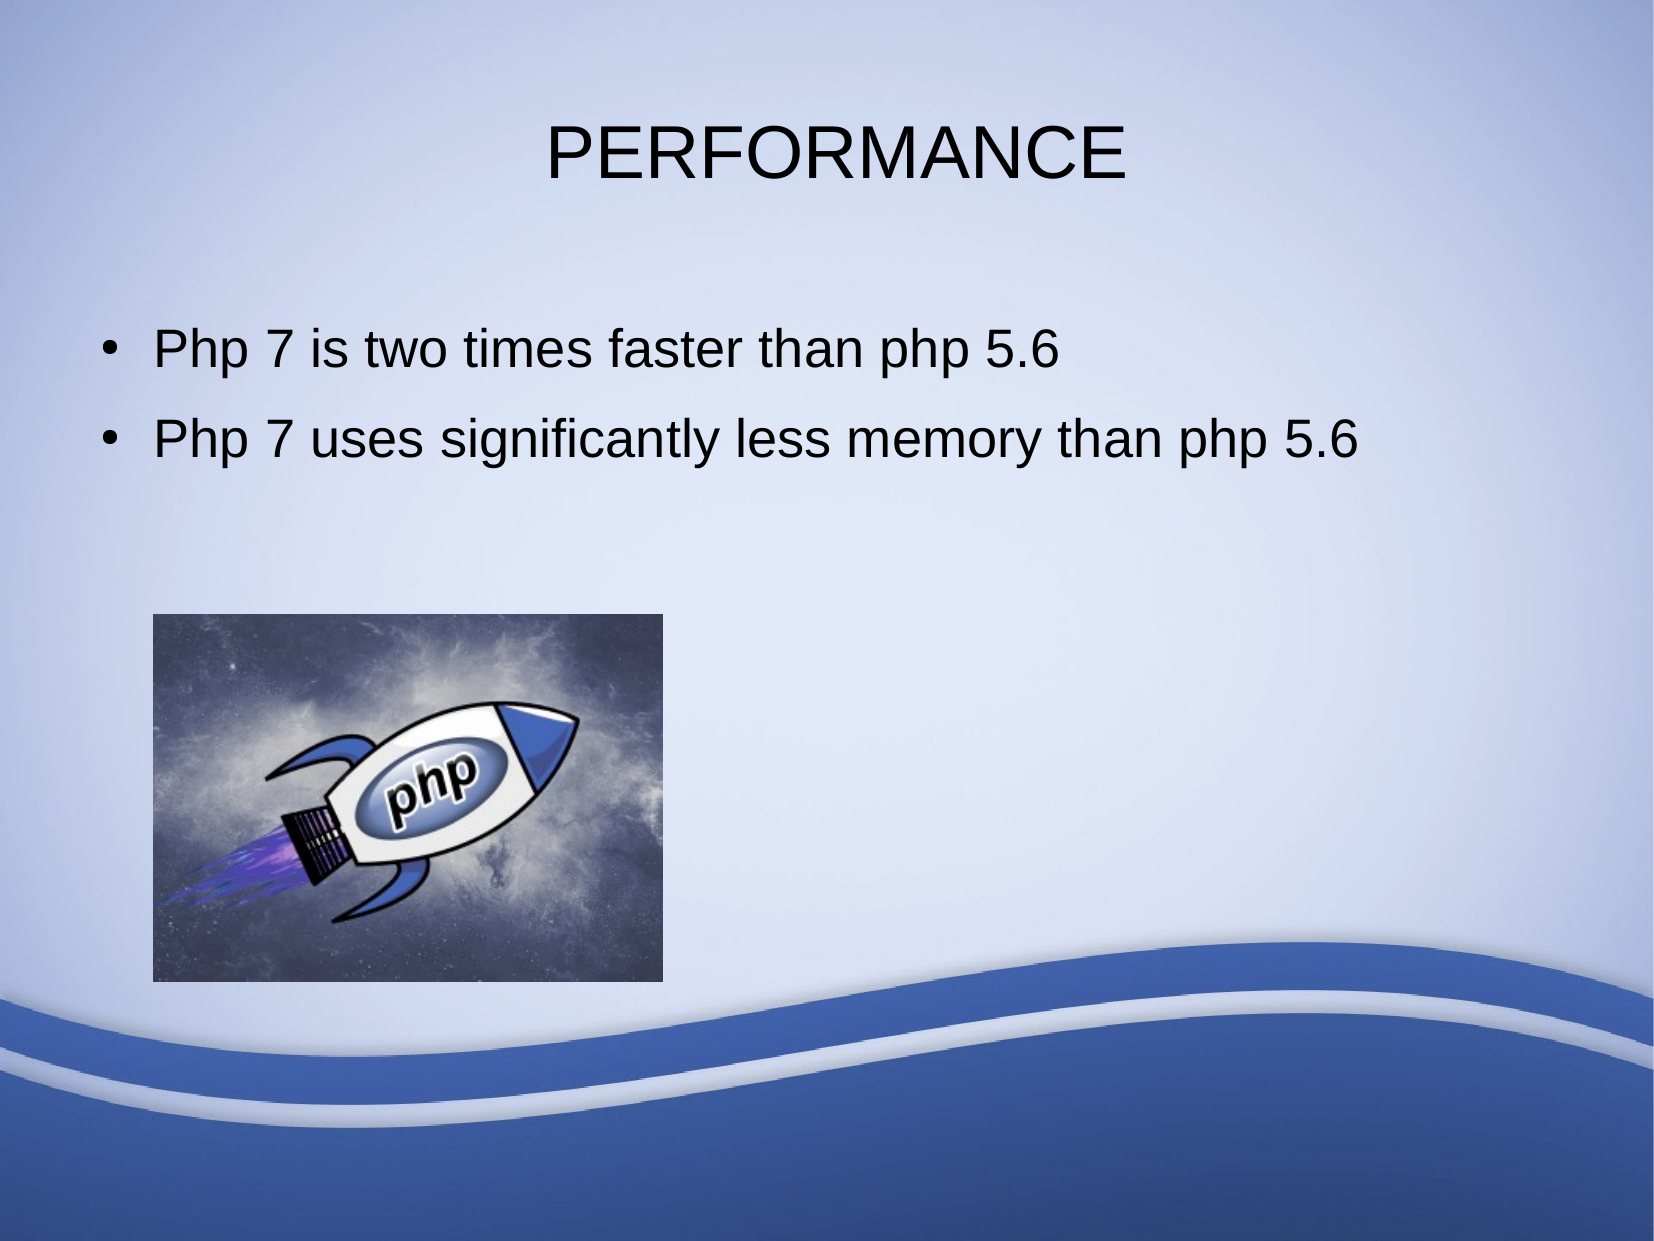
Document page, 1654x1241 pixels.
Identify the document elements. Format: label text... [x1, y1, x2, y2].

title PERFORMANCE [82, 49, 1571, 257]
list Php 7 is two times faster than php 5.6 Php 7 uses significantly less memory than php 5.6 [82, 318, 1571, 662]
picture [0, 0, 1654, 1241]
